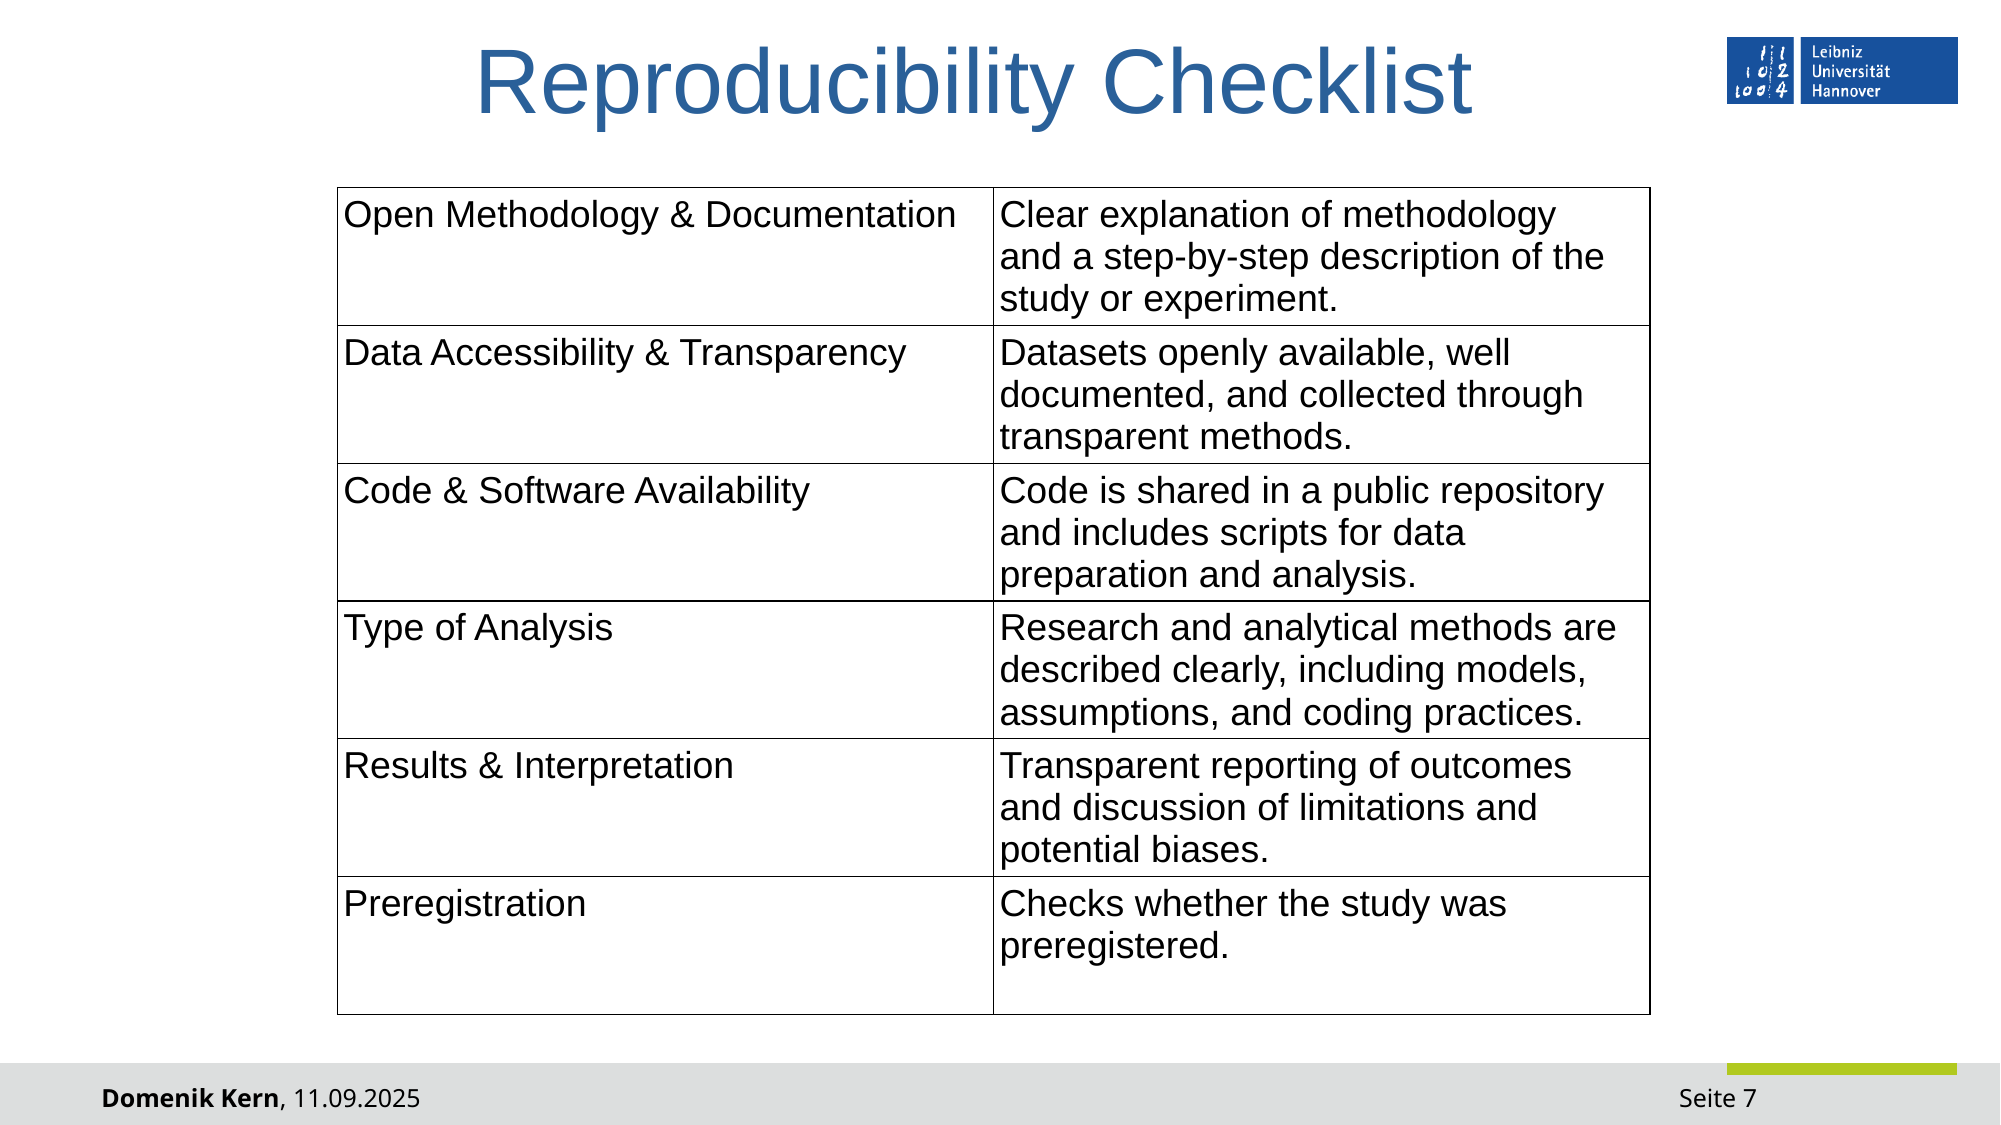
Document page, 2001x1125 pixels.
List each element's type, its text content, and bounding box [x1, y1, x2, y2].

table_cell Research and analytical methods are described clearly, including models, assumptions, and coding practices. [994, 602, 1649, 738]
table_cell Type of Analysis [338, 602, 993, 738]
table_cell Datasets openly available, well documented, and collected through transparent methods. [994, 326, 1649, 463]
table_cell Checks whether the study was preregistered. [994, 877, 1649, 1014]
table_cell Data Accessibility & Transparency [338, 326, 993, 463]
table_cell Transparent reporting of outcomes and discussion of limitations and potential biases. [994, 739, 1649, 876]
table_header Clear explanation of methodology and a step-by-step description of the study or experiment. [994, 188, 1649, 325]
table_cell Code is shared in a public repository and includes scripts for data preparation and analysis. [994, 464, 1649, 600]
table_cell Code & Software Availability [338, 464, 993, 600]
table_header Open Methodology & Documentation [338, 188, 993, 325]
table_cell Results & Interpretation [338, 739, 993, 876]
table_cell Preregistration [338, 877, 993, 1014]
title Reproducibility Checklist [86, 6, 1863, 157]
picture [1863, 37, 1958, 104]
